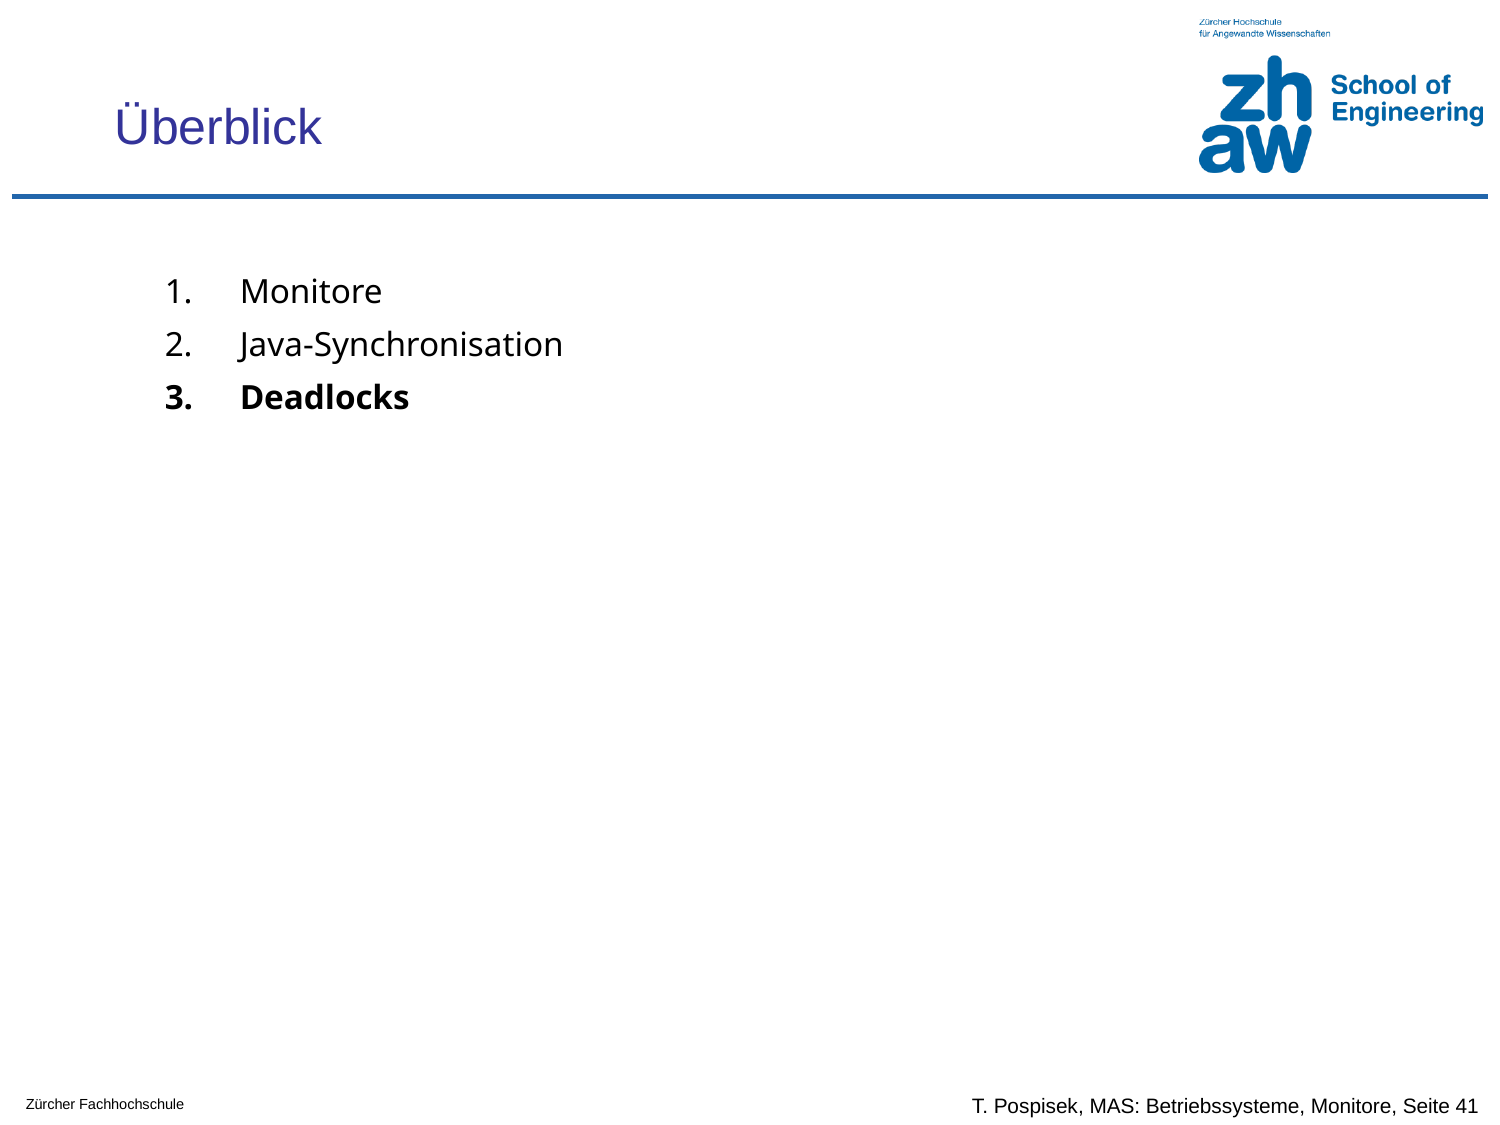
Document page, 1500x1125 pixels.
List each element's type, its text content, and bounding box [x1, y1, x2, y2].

title Überblick [99, 50, 1379, 163]
picture [1199, 19, 1483, 173]
text_box Monitore Java-Synchronisation Deadlocks [149, 262, 1363, 1038]
